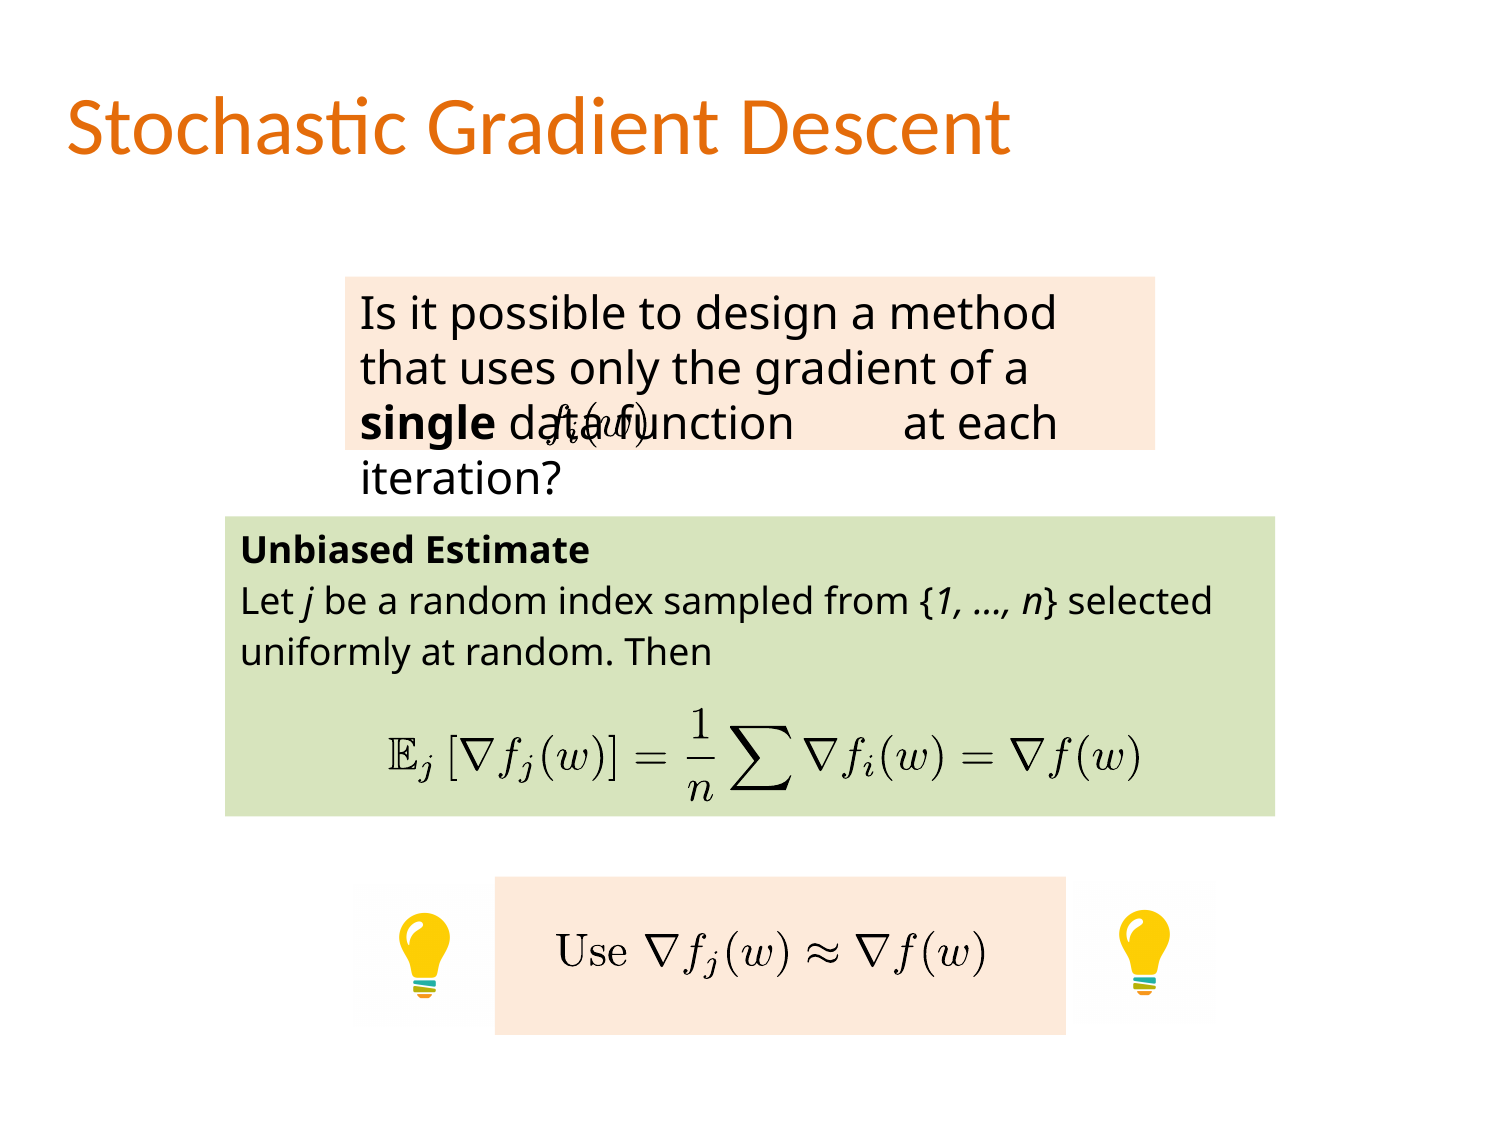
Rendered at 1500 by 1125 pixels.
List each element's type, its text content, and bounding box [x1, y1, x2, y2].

text_box Is it possible to design a method that uses only the gradient of a single data function at each iteration? [345, 276, 1156, 450]
text_box [494, 876, 1066, 1035]
text_box [387, 707, 1144, 802]
picture [1073, 881, 1216, 1024]
picture [353, 884, 494, 1027]
text_box [543, 401, 651, 448]
text_box Stochastic Gradient Descent [51, 27, 1432, 215]
text_box Unbiased Estimate Let j be a random index sampled from {1, …, n} selected uniformly at random. Then [225, 516, 1276, 817]
